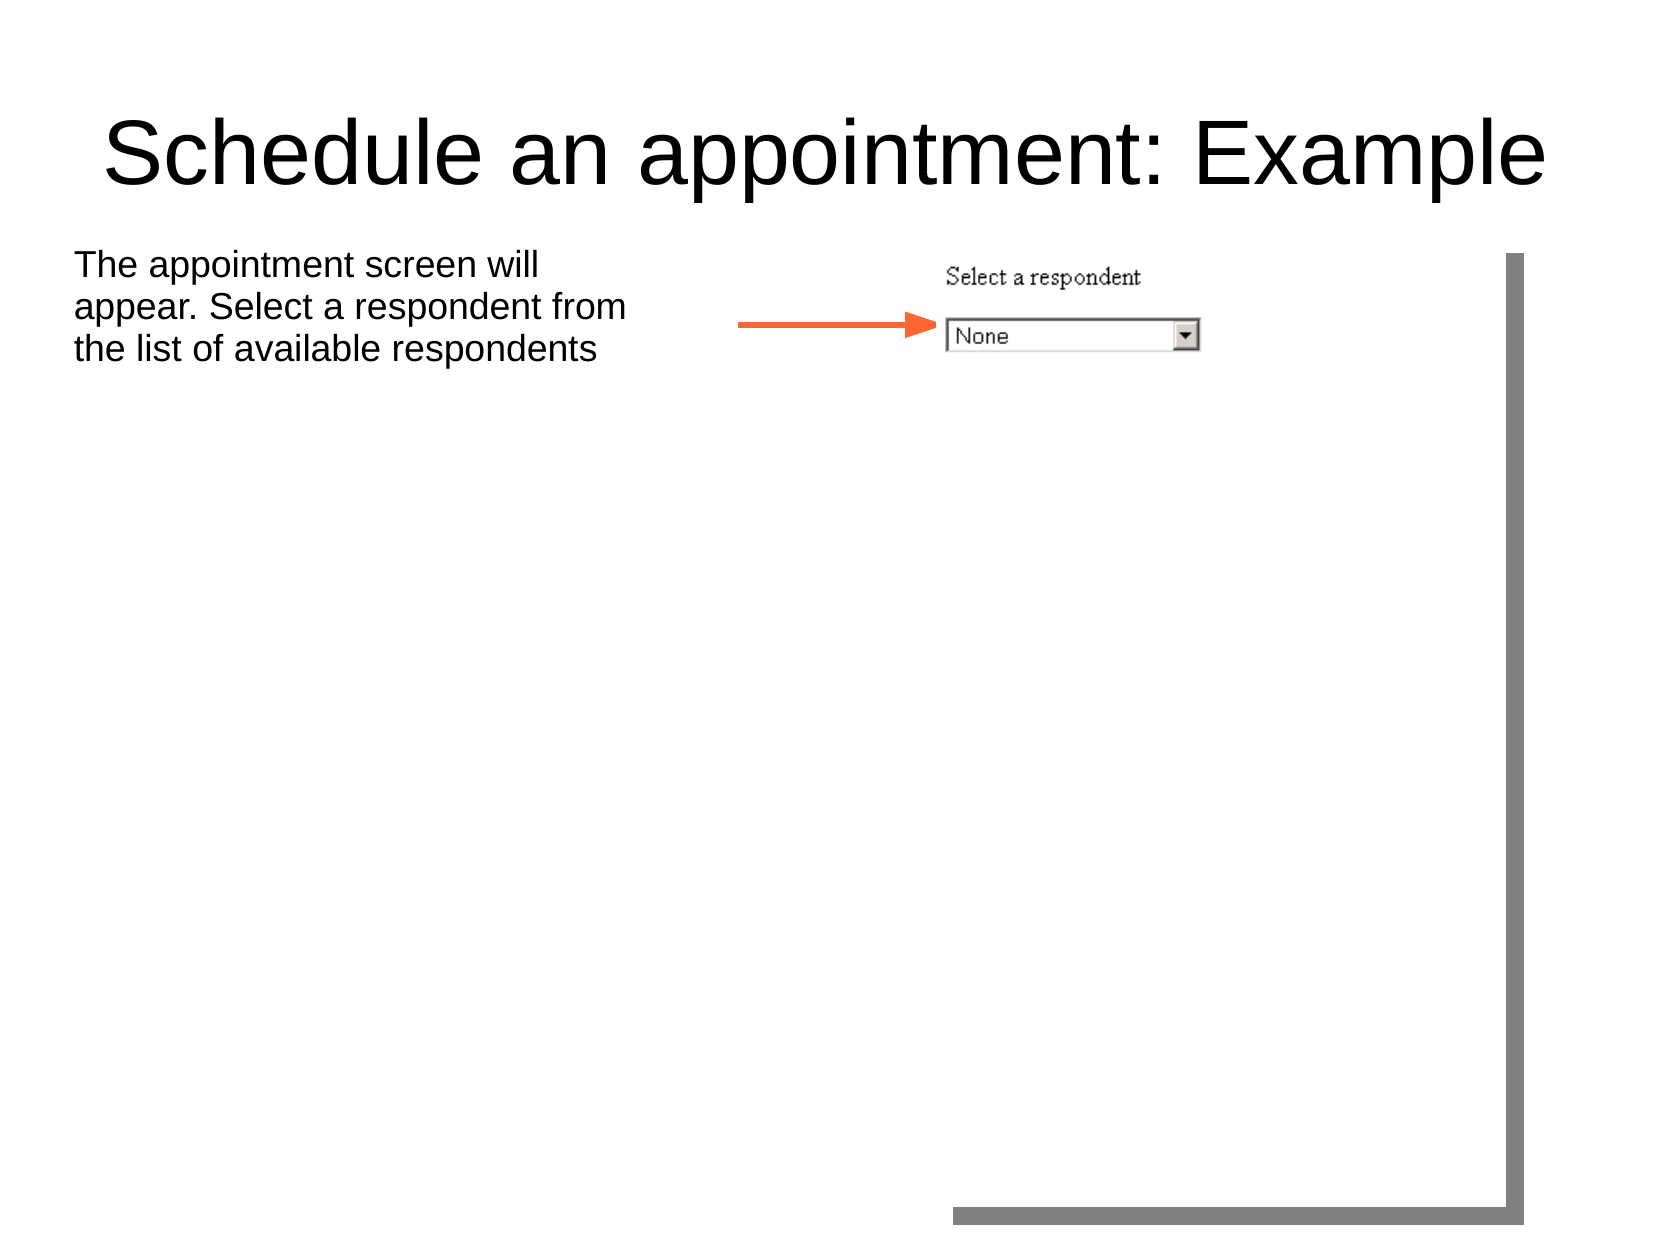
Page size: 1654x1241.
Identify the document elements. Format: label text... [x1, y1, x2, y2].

picture [936, 236, 1506, 1207]
text_box The appointment screen will appear. Select a respondent from the list of available respondents [59, 236, 680, 532]
title Schedule an appointment: Example [82, 56, 1571, 250]
